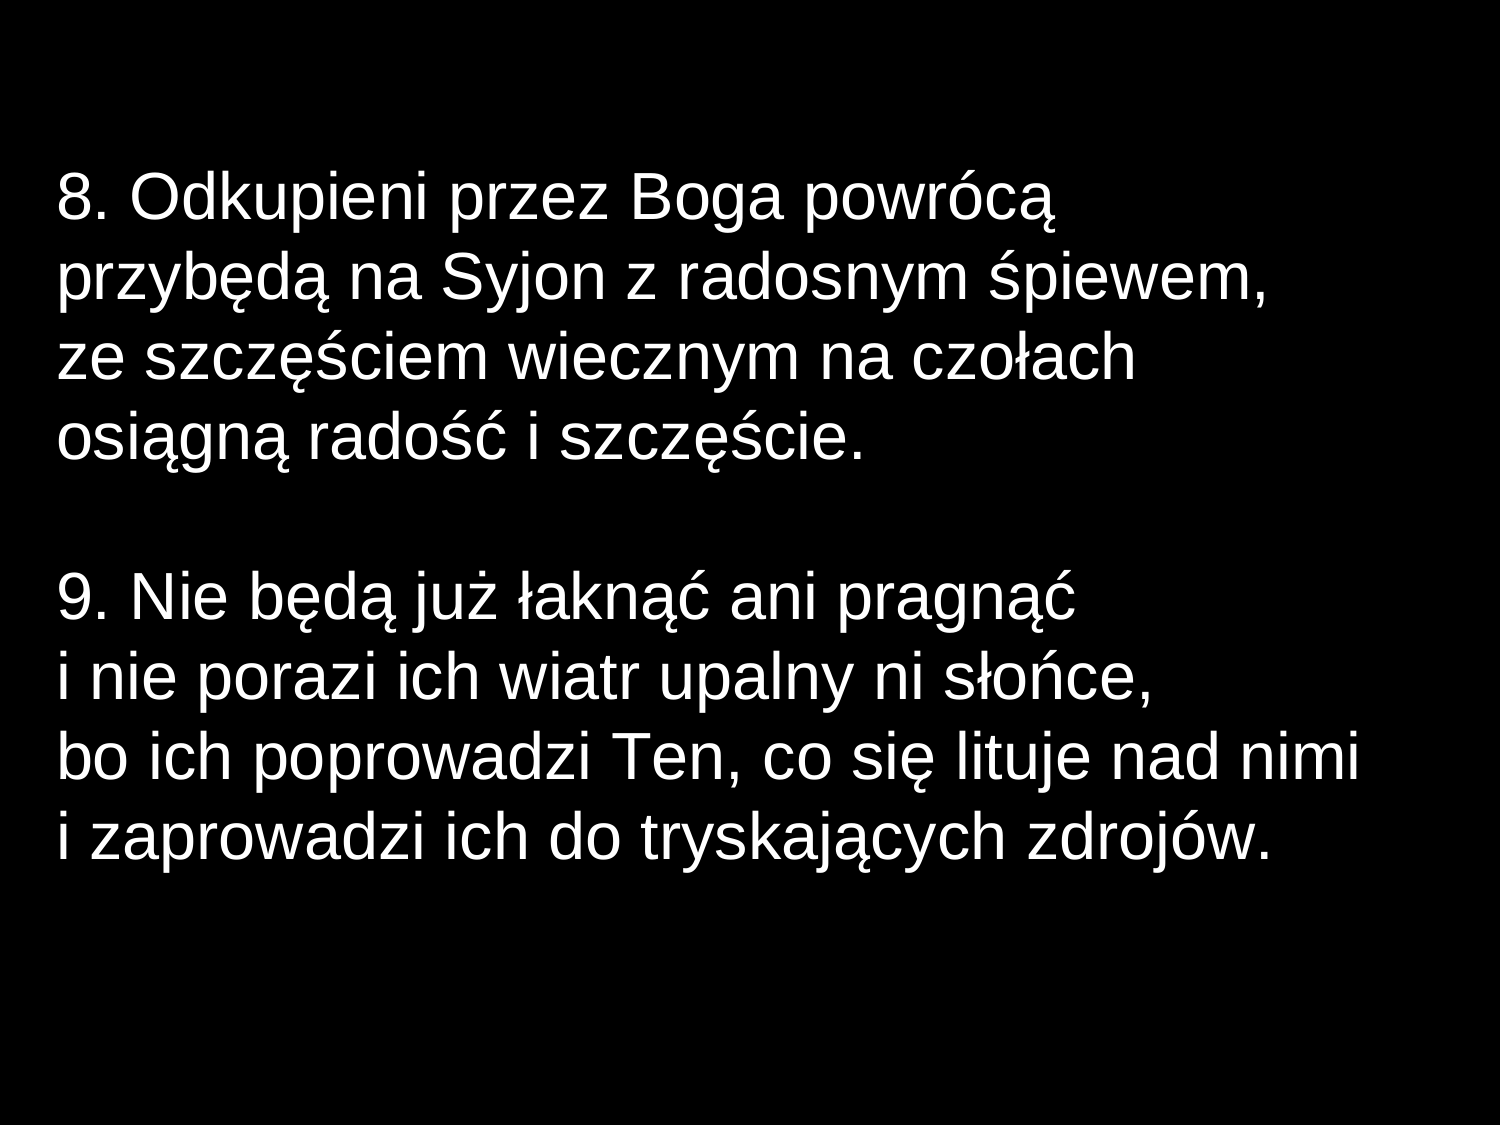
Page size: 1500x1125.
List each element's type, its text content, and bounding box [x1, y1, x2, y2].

text_box 8. Odkupieni przez Boga powrócą przybędą na Syjon z radosnym śpiewem, ze szczęściem wiecznym na czołach osiągną radość i szczęście. 9. Nie będą już łaknąć ani pragnąć i nie porazi ich wiatr upalny ni słońce, bo ich poprowadzi Ten, co się lituje nad nimi i zaprowadzi ich do tryskających zdrojów. [41, 145, 1495, 881]
